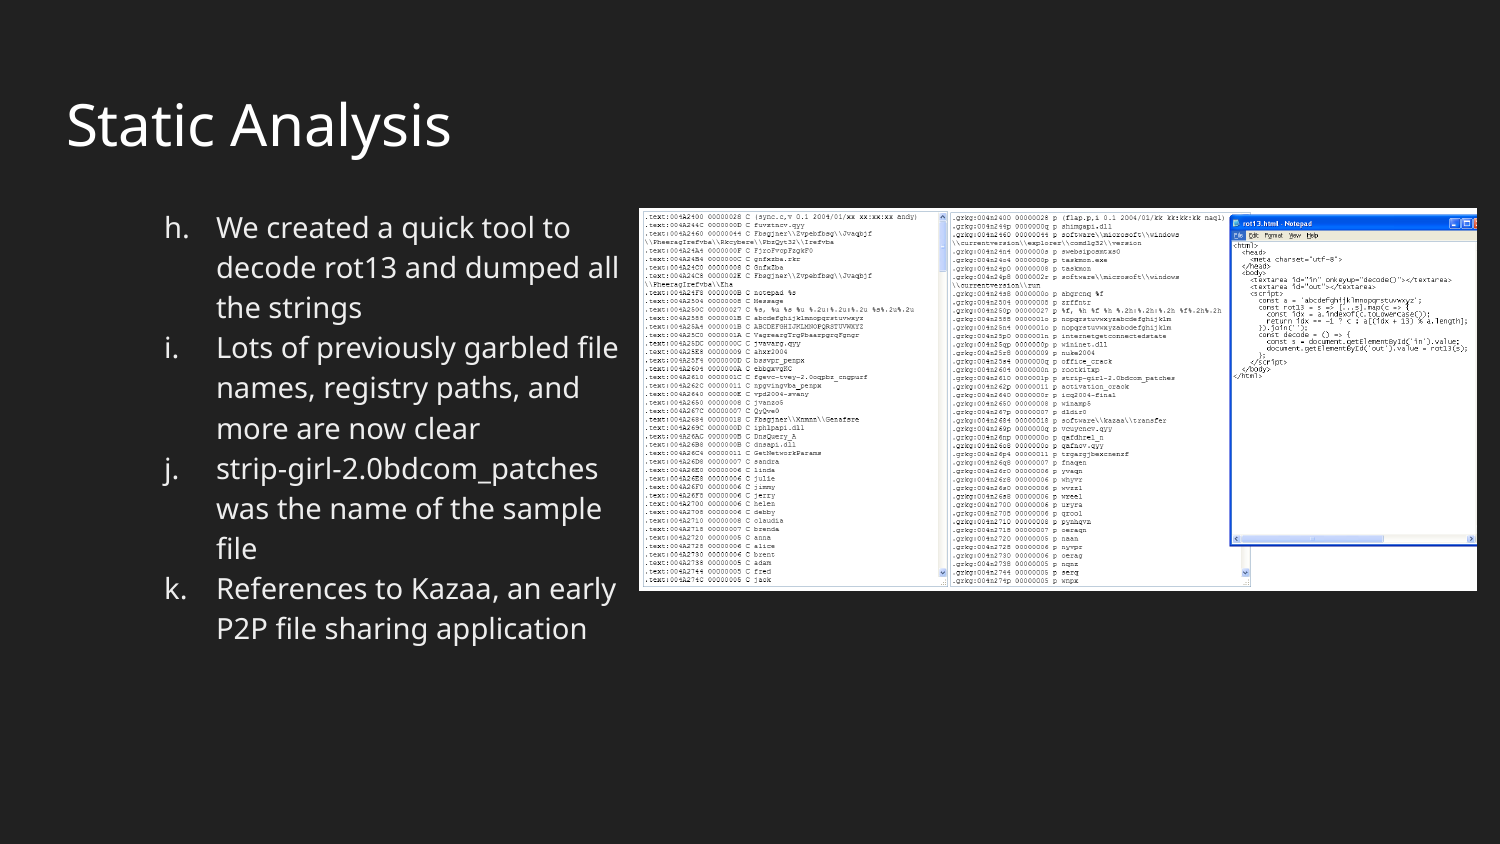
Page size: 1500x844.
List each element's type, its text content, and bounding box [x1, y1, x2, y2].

list We created a quick tool to decode rot13 and dumped all the strings Lots of previously garbled file names, registry paths, and more are now clear strip-girl-2.0bdcom_patches was the name of the sample file References to Kazaa, an early P2P file sharing application [51, 189, 640, 777]
title Static Analysis [51, 72, 1449, 167]
picture [639, 208, 1477, 591]
